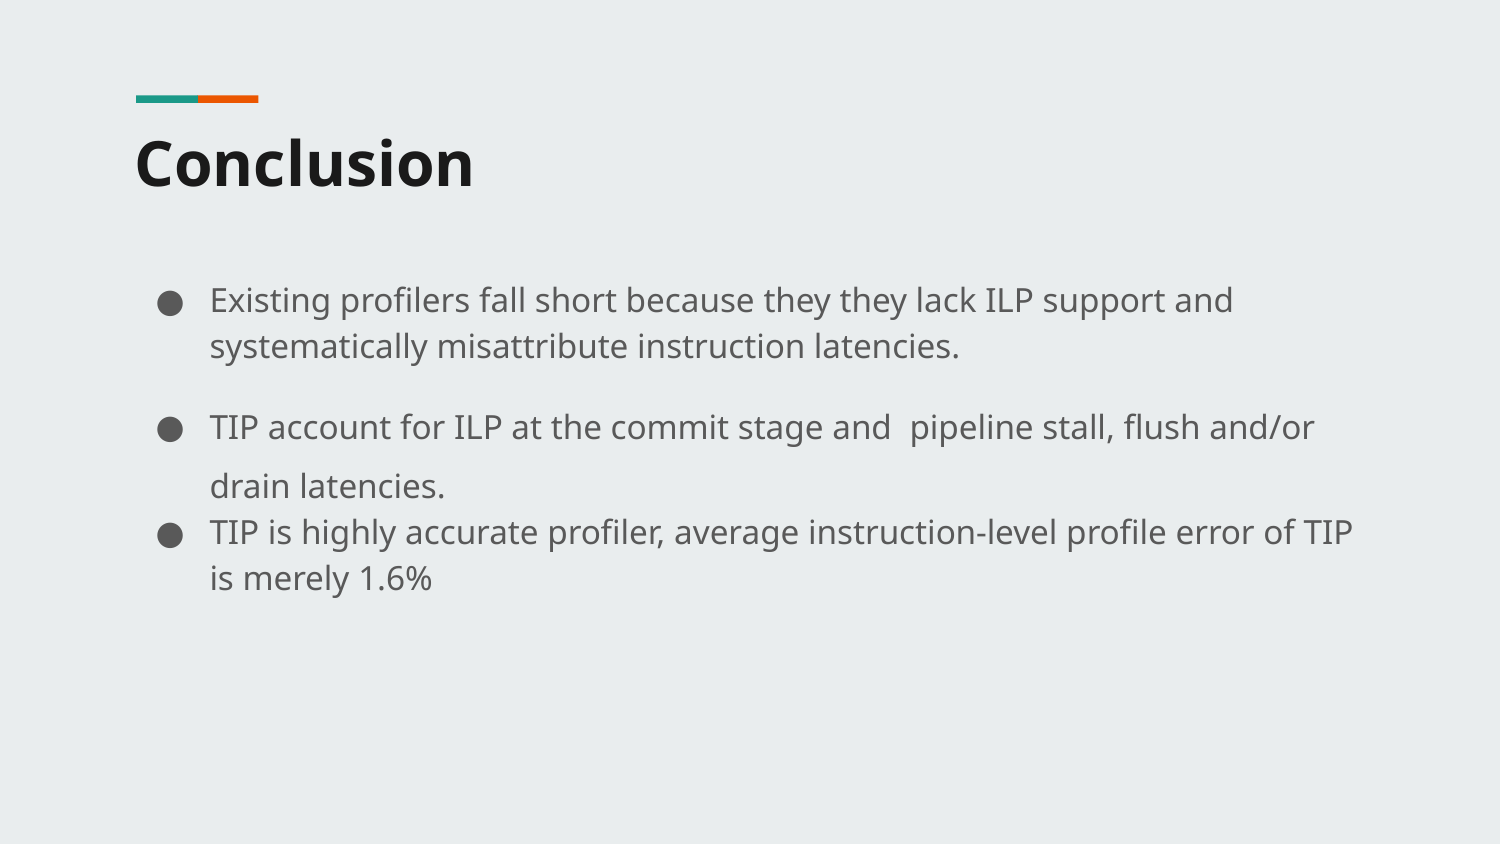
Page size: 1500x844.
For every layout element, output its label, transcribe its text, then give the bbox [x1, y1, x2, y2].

text_box Existing profilers fall short because they they lack ILP support and systematically misattribute instruction latencies. TIP account for ILP at the commit stage and pipeline stall, flush and/or drain latencies. TIP is highly accurate profiler, average instruction-level profile error of TIP is merely 1.6% [119, 218, 1381, 655]
text_box Conclusion [119, 108, 1381, 218]
